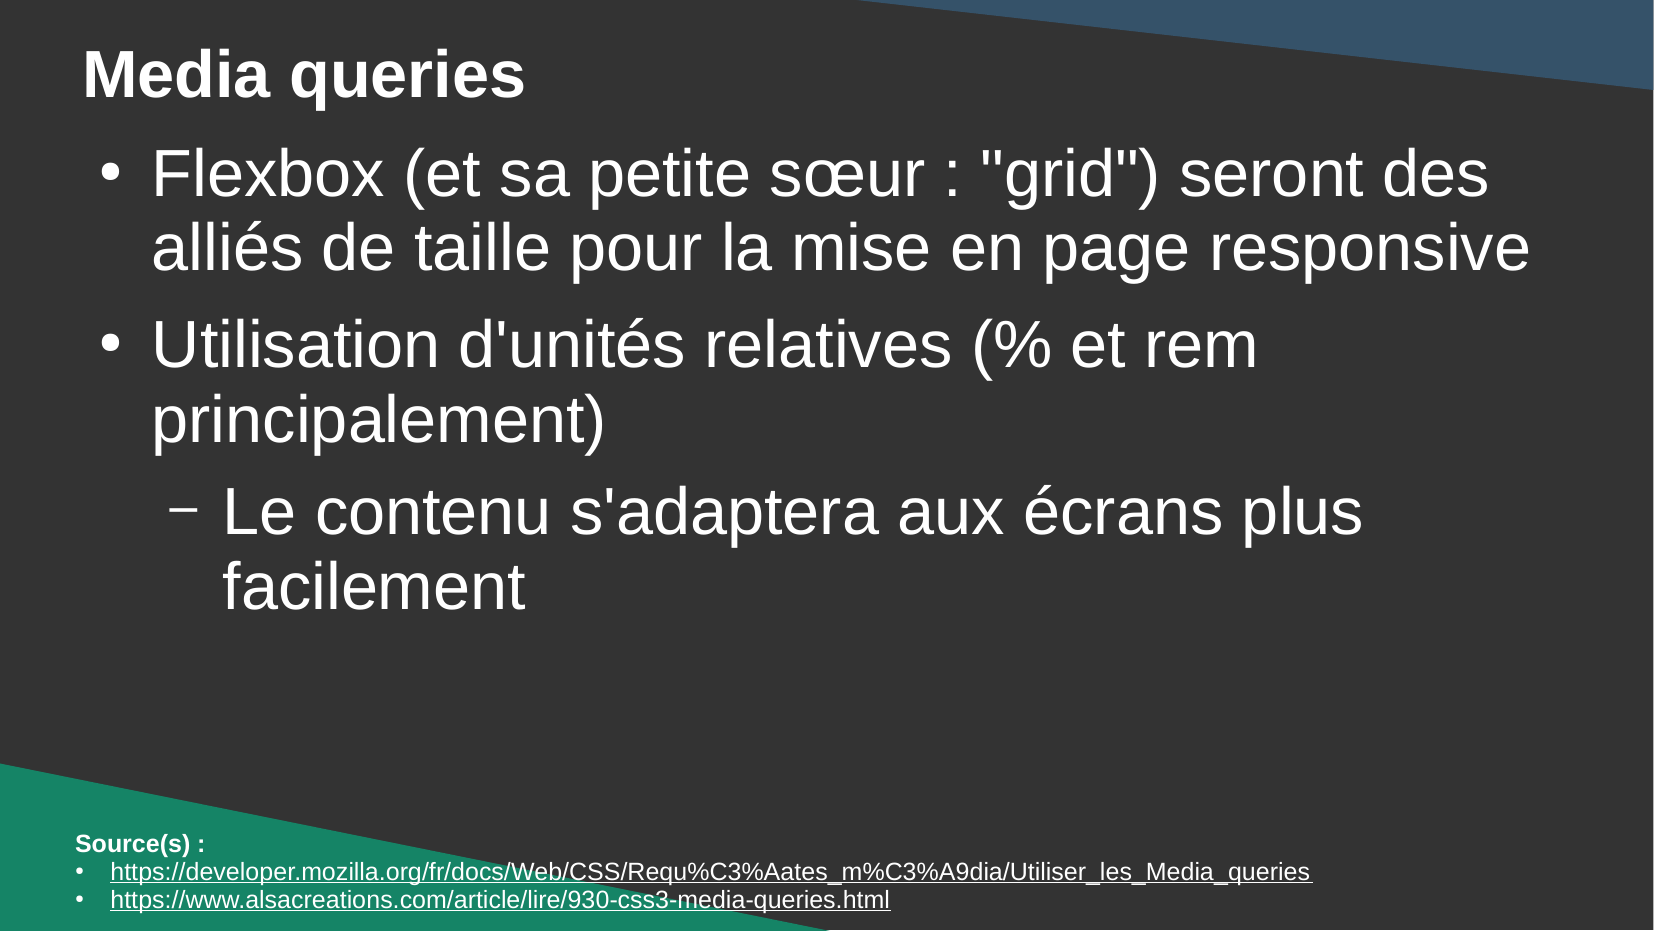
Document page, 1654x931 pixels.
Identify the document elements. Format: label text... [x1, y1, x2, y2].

text_box [0, 763, 290, 931]
title Media queries [82, 37, 1276, 122]
text_box Source(s) : https://developer.mozilla.org/fr/docs/Web/CSS/Requ%C3%Aates_m%C3%A9dia/Utiliser_les_Media_queries https://www.alsacreations.com/article/lire/930-css3-media-queries.html [60, 822, 1546, 931]
text_box [856, 0, 1654, 91]
list Flexbox (et sa petite sœur : "grid") seront des alliés de taille pour la mise en page responsive Utilisation d'unités relatives (% et rem principalement) Le contenu s'adaptera aux écrans plus facilement [80, 135, 1605, 765]
